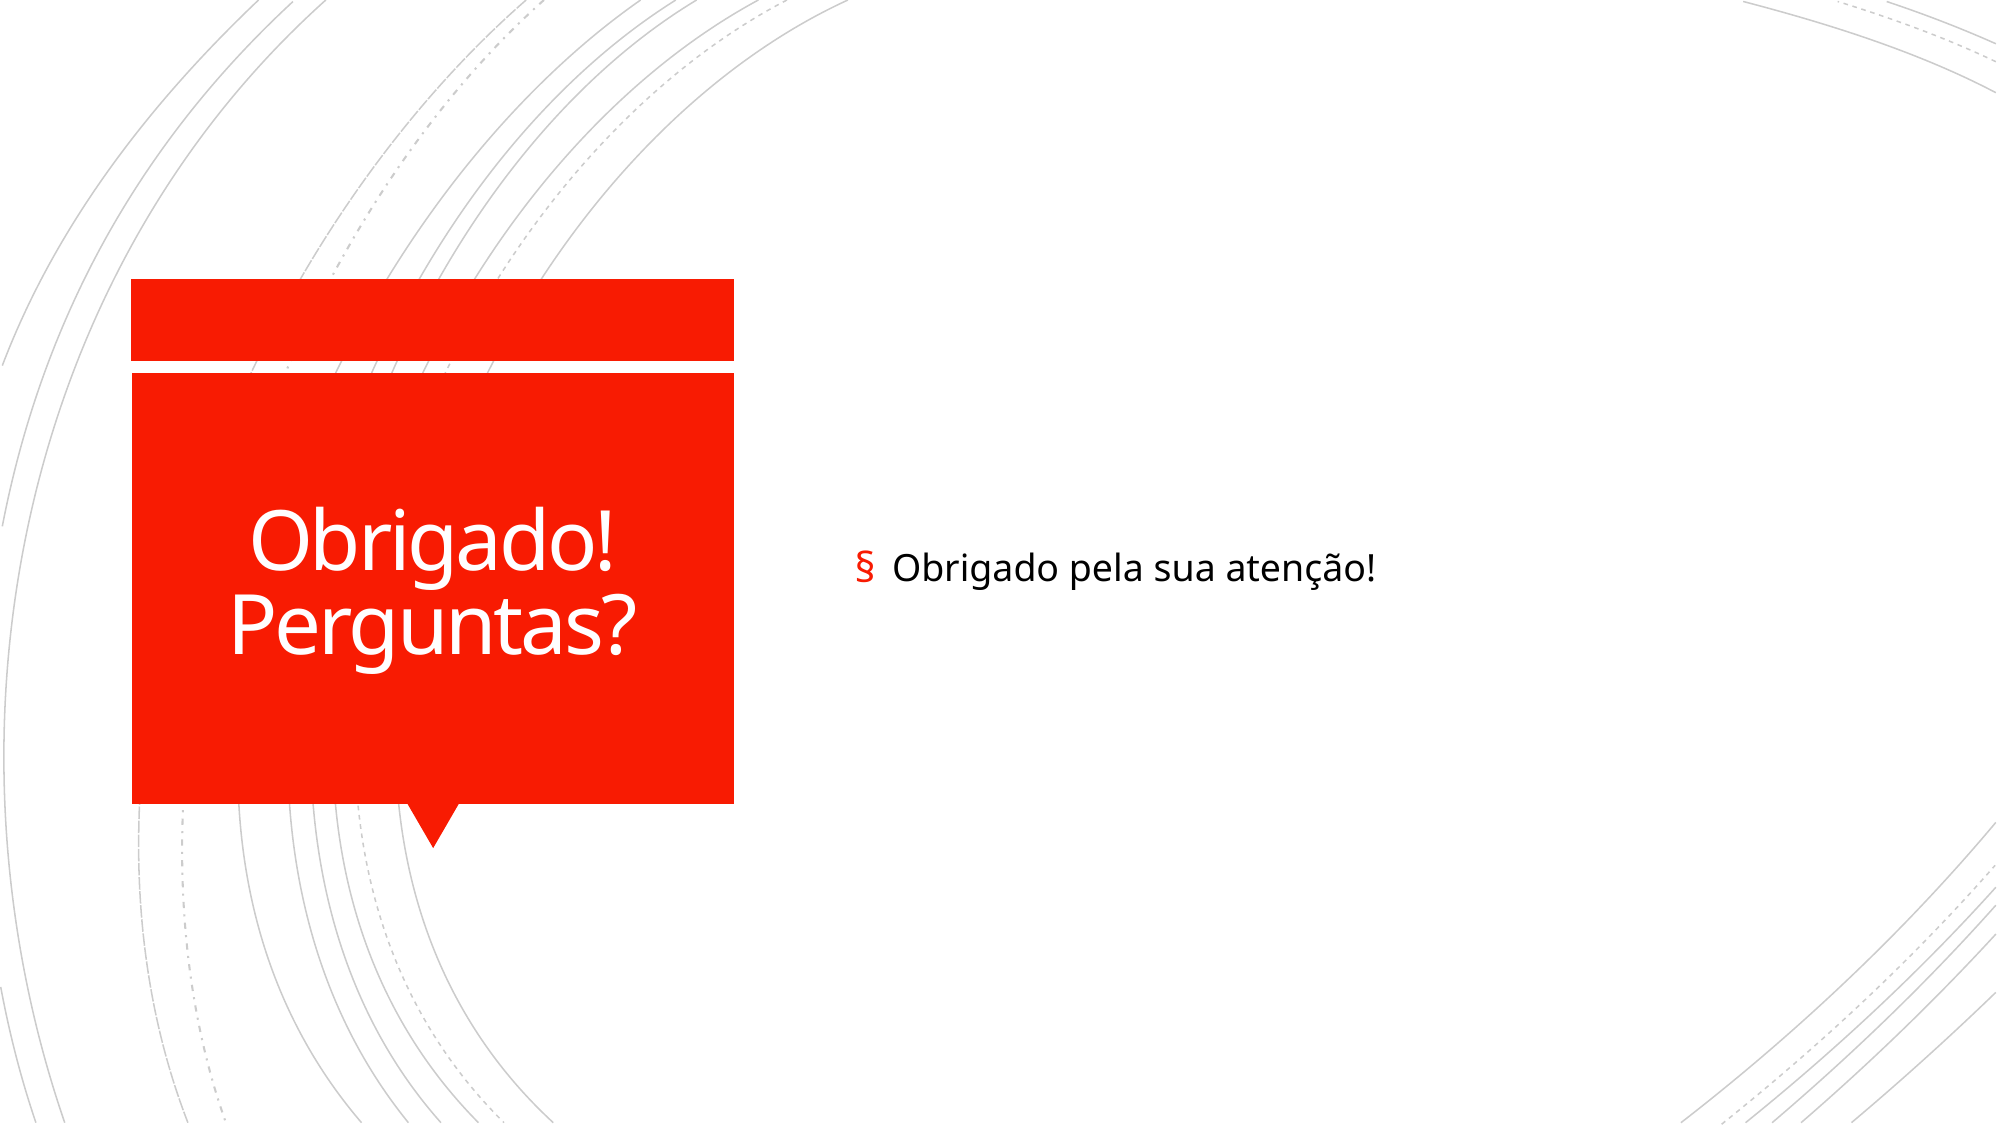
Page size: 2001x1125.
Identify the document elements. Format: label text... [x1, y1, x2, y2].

list Obrigado pela sua atenção! [839, 131, 1871, 993]
title Obrigado! Perguntas? [145, 385, 720, 789]
